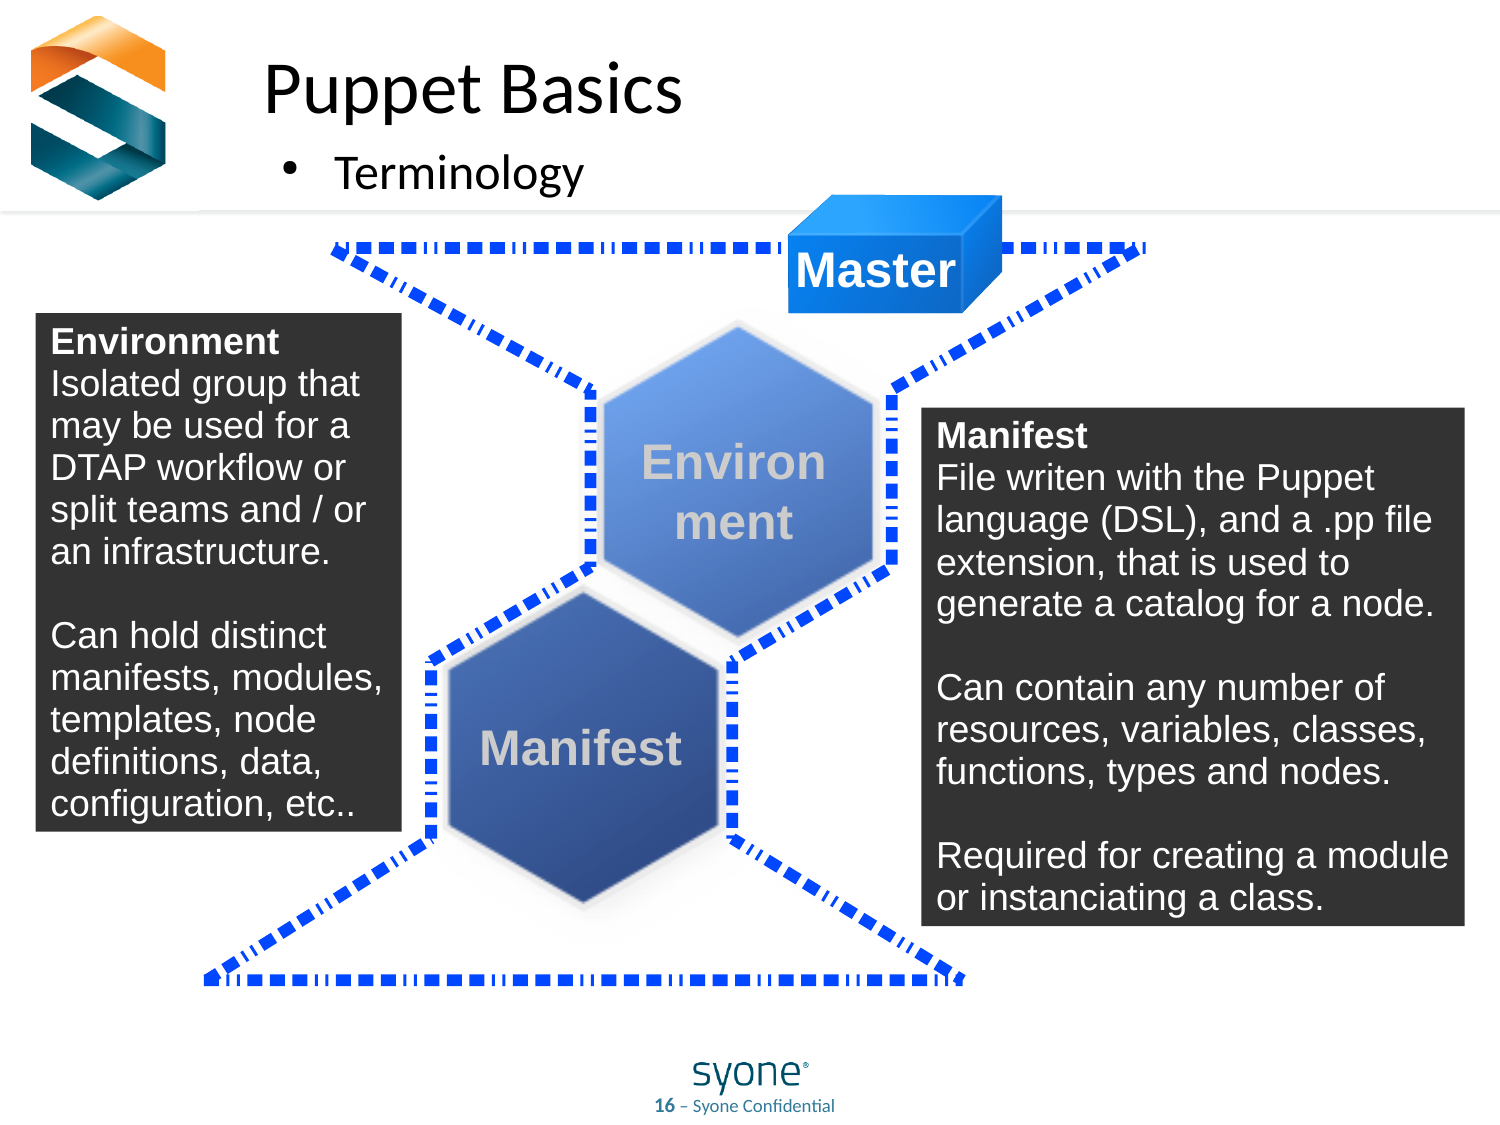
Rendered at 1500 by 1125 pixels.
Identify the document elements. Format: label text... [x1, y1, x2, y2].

text_box [744, 248, 1276, 981]
picture [901, 939, 910, 946]
text_box Master [771, 230, 981, 302]
text_box Environment Isolated group that may be used for a DTAP workflow or split teams and / or an infrastructure. Can hold distinct manifests, modules, templates, node definitions, data, configuration, etc.. [35, 313, 402, 832]
text_box Environ ment [625, 421, 842, 550]
text_box Manifest File writen with the Puppet language (DSL), and a .pp file extension, that is used to generate a catalog for a node. Can contain any number of resources, variables, classes, functions, types and nodes. Required for creating a module or instanciating a class. [921, 407, 1465, 927]
picture [687, 1056, 813, 1098]
title Puppet Basics [248, 37, 1355, 129]
picture [404, 287, 412, 294]
picture [0, 0, 1500, 946]
list Terminology [248, 139, 1355, 207]
text_box [194, 248, 579, 981]
text_box Manifest [464, 708, 697, 780]
